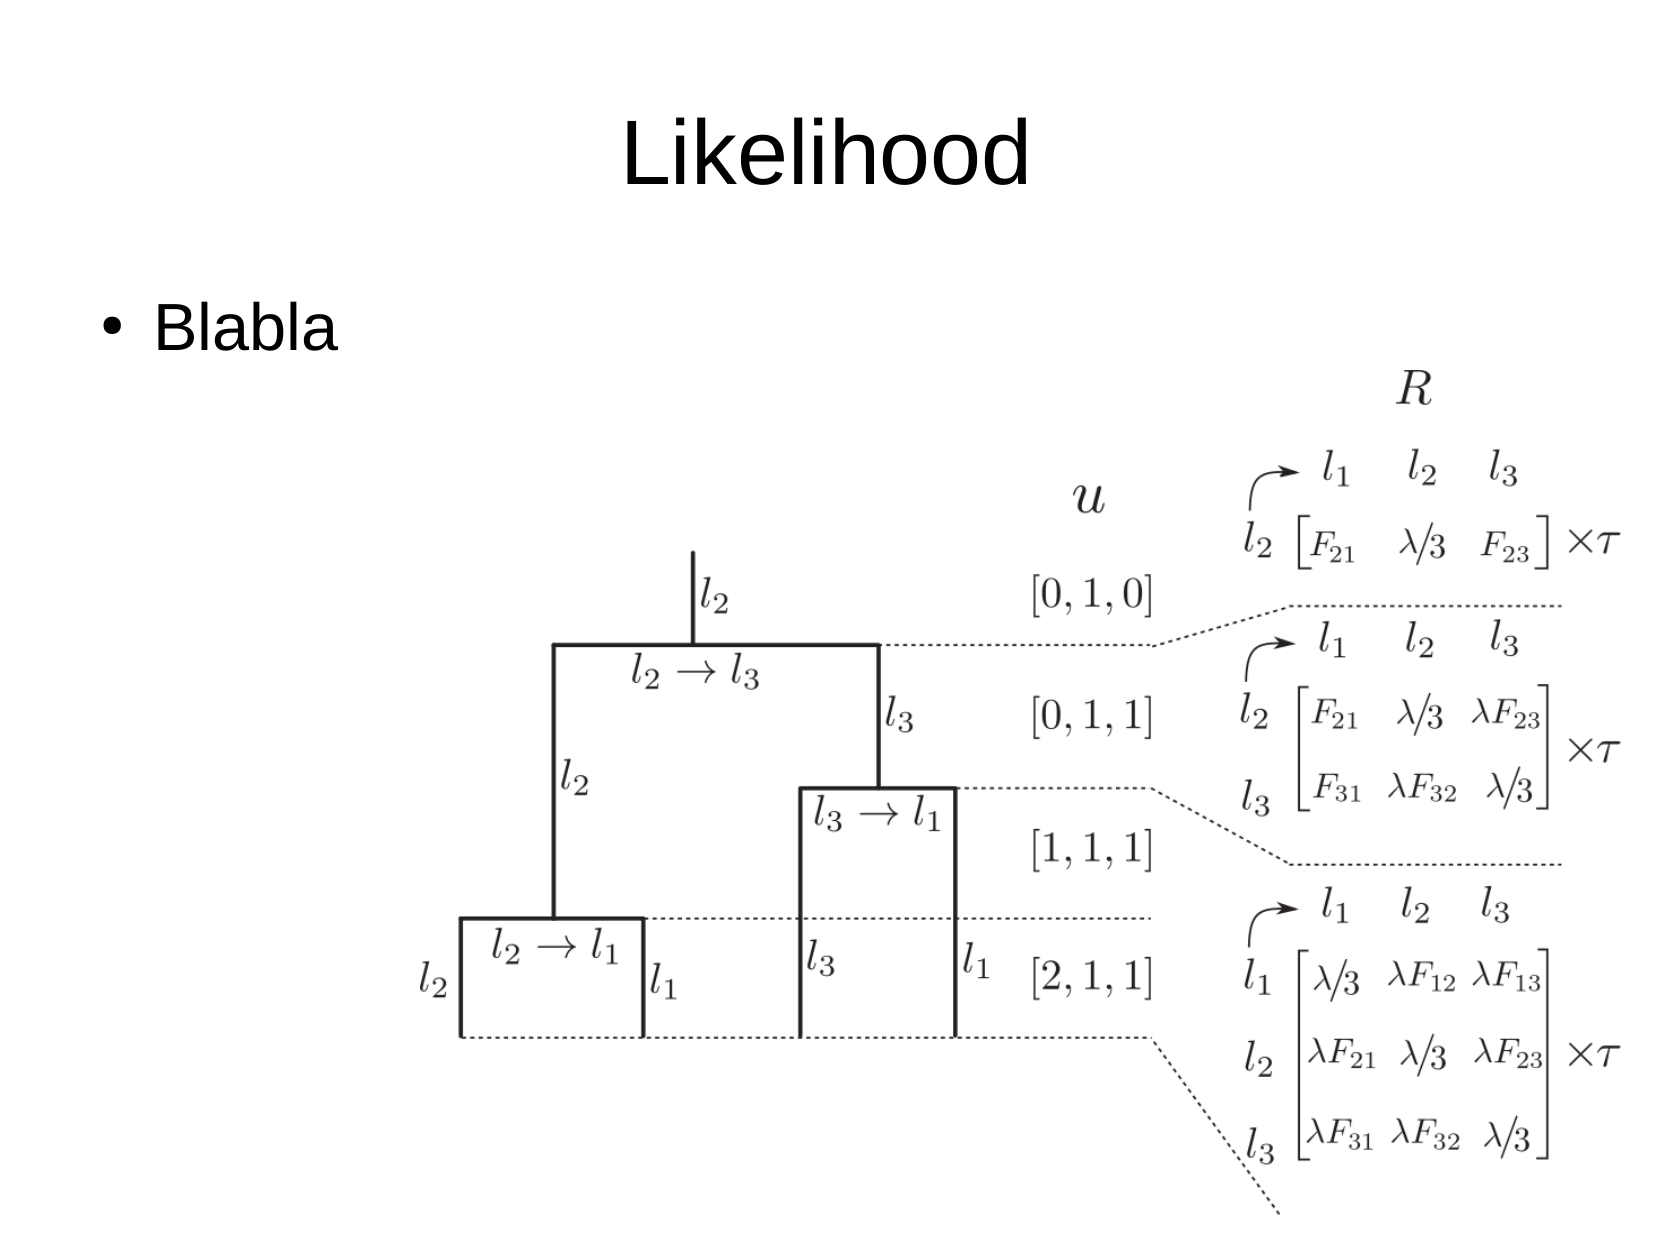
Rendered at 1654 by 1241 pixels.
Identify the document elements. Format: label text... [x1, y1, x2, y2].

picture [420, 370, 1621, 1216]
list Blabla [82, 290, 1571, 1010]
title Likelihood [82, 49, 1571, 257]
